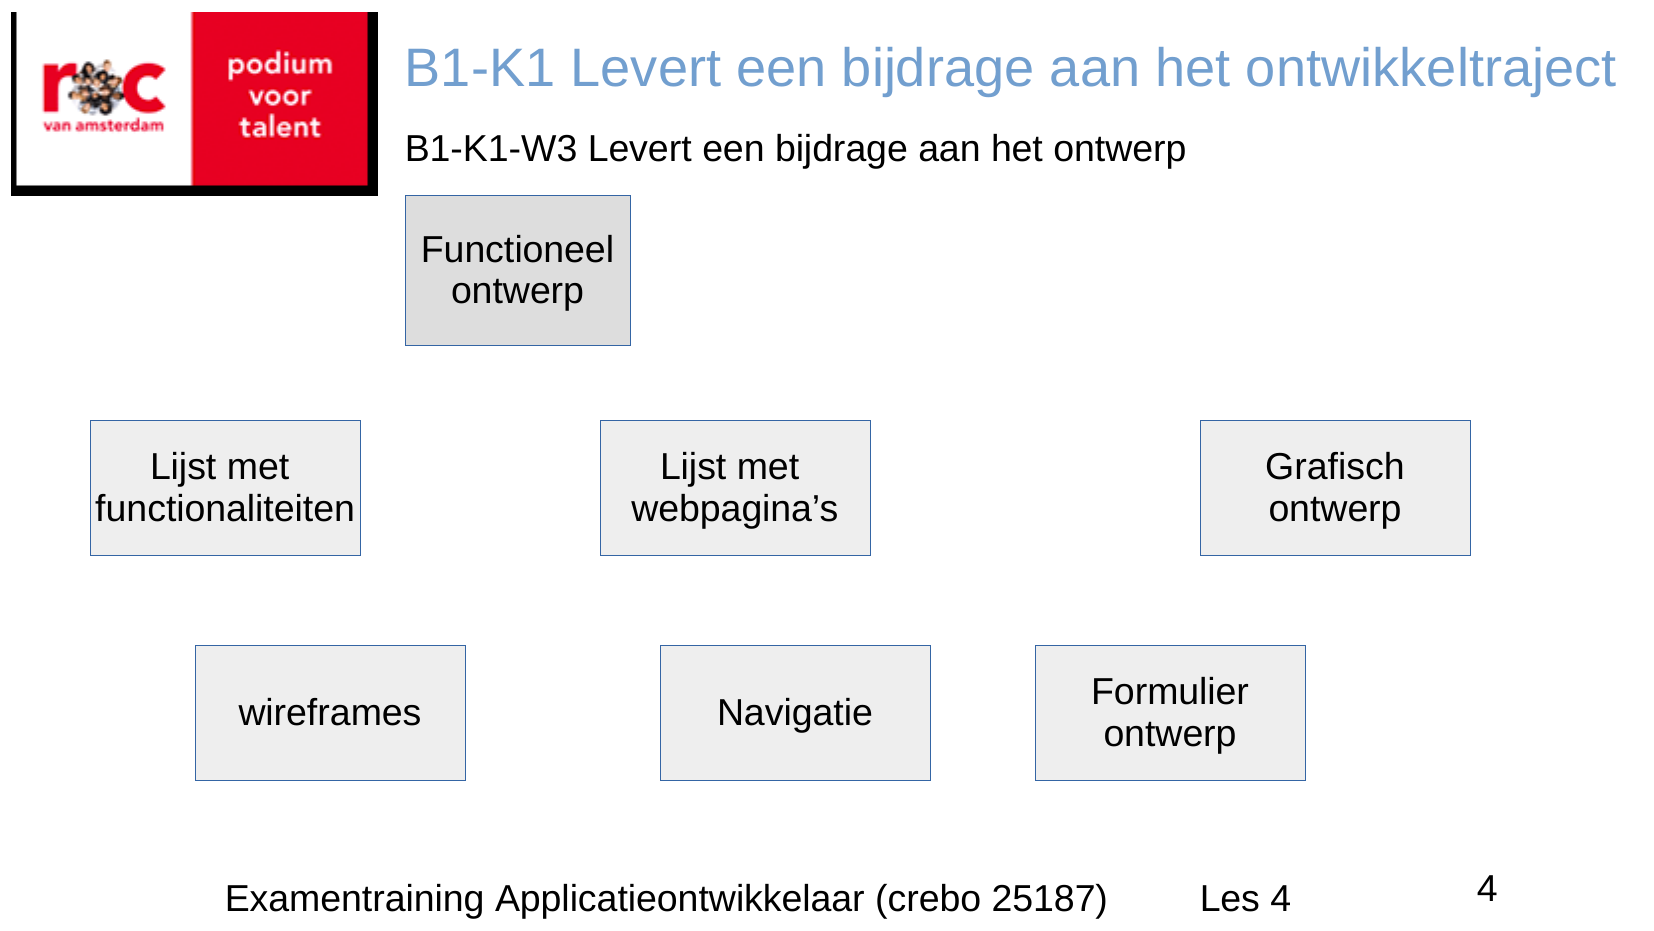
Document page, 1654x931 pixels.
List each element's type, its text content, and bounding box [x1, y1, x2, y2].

text_box <number> [1462, 860, 1654, 931]
text_box Examentraining Applicatieontwikkelaar (crebo 25187) [210, 870, 1141, 927]
text_box Grafisch ontwerp [1200, 420, 1471, 556]
text_box B1-K1-W3 Levert een bijdrage aan het ontwerp [390, 120, 1486, 219]
text_box wireframes [195, 645, 466, 781]
text_box B1-K1 Levert een bijdrage aan het ontwikkeltraject [390, 30, 1654, 166]
picture [11, 12, 378, 196]
text_box Lijst met webpagina’s [600, 420, 871, 556]
text_box Navigatie [660, 645, 931, 781]
text_box Lijst met functionaliteiten [90, 420, 361, 556]
text_box Formulier ontwerp [1035, 645, 1306, 781]
text_box Les 4 [1185, 870, 1336, 927]
text_box Functioneel ontwerp [405, 195, 631, 346]
